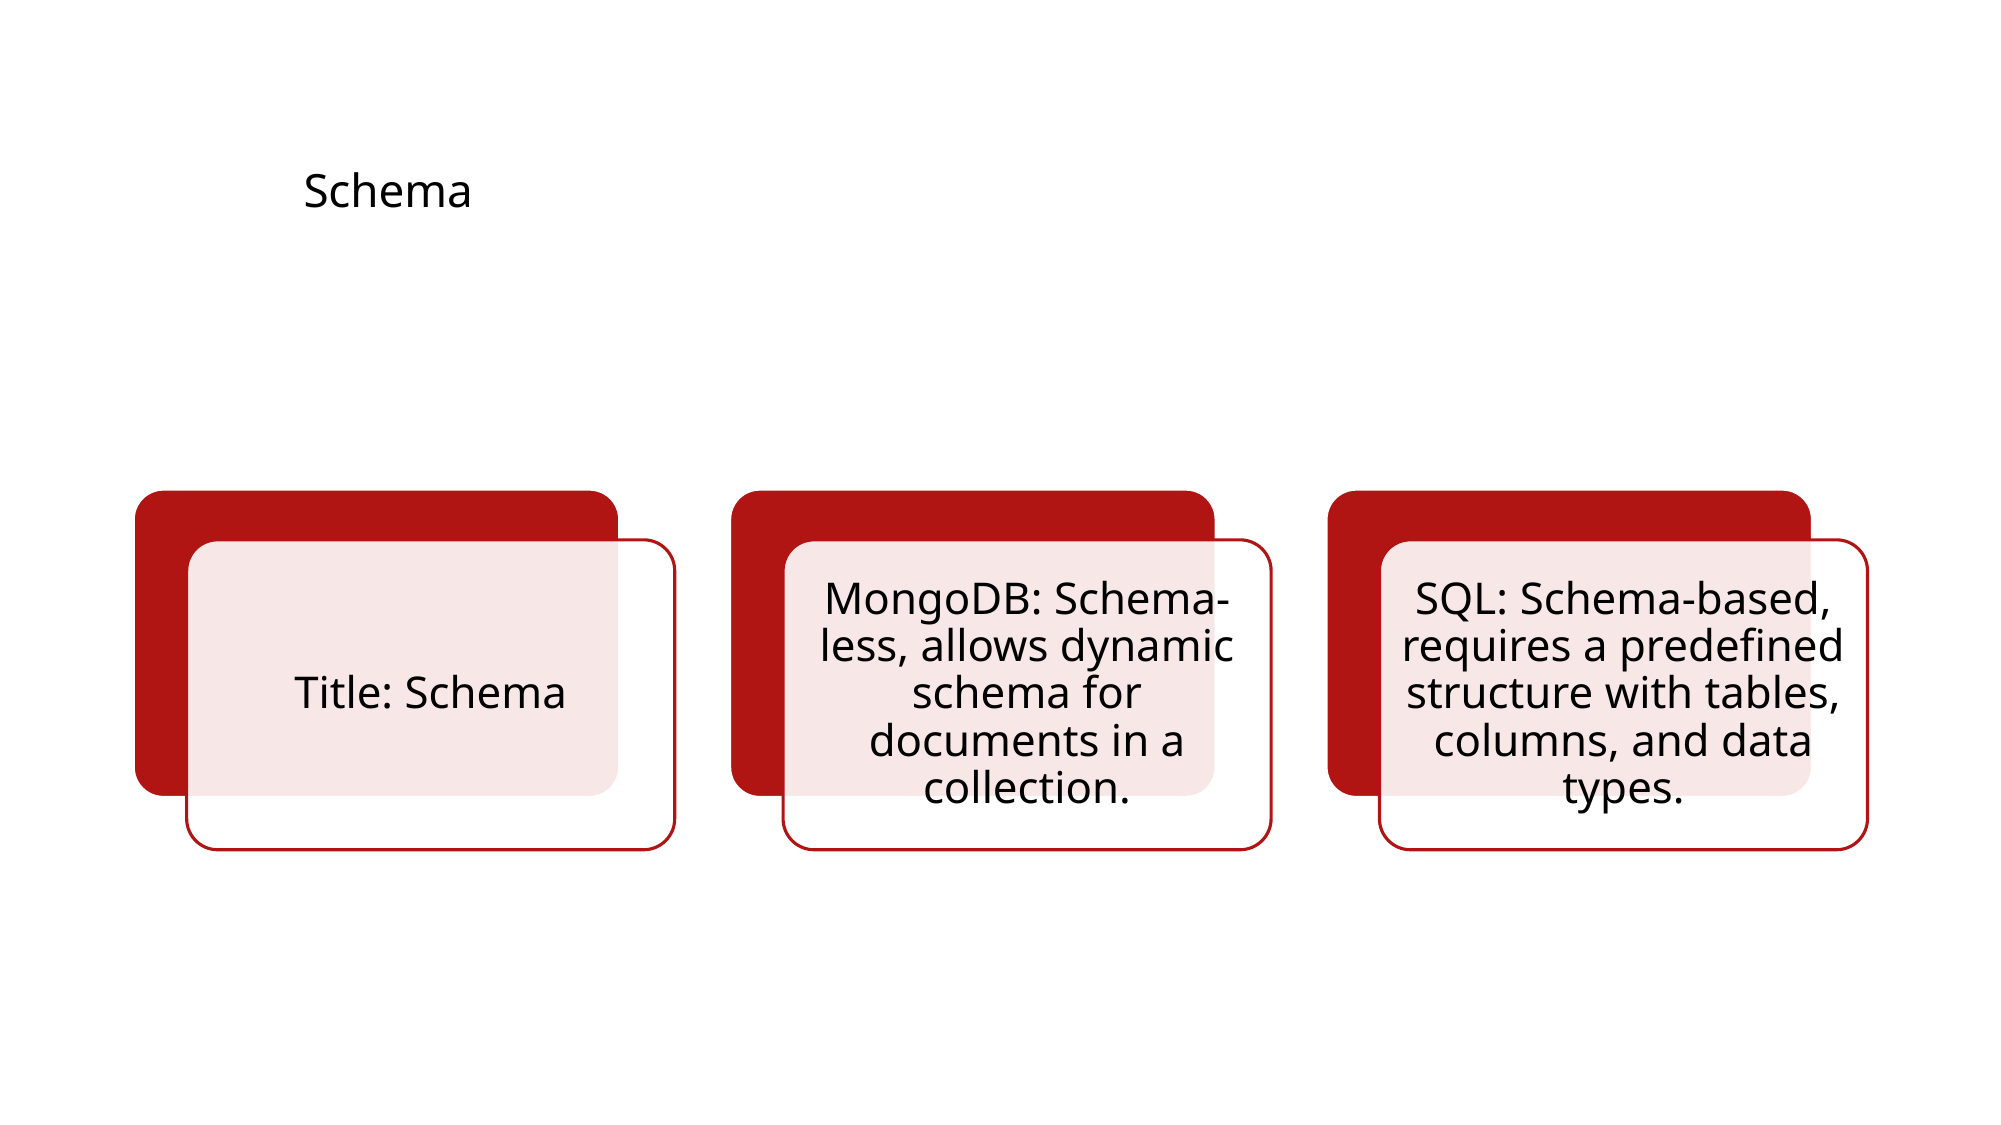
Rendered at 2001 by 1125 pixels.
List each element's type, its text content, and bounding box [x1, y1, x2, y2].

title Schema [288, 131, 1712, 304]
text_box SQL: Schema-based, requires a predefined structure with tables, columns, and data types. [1379, 539, 1868, 850]
text_box [728, 488, 1217, 799]
text_box Title: Schema [186, 539, 675, 850]
text_box [132, 488, 621, 799]
text_box [1325, 488, 1814, 799]
text_box MongoDB: Schema-less, allows dynamic schema for documents in a collection. [783, 539, 1272, 850]
